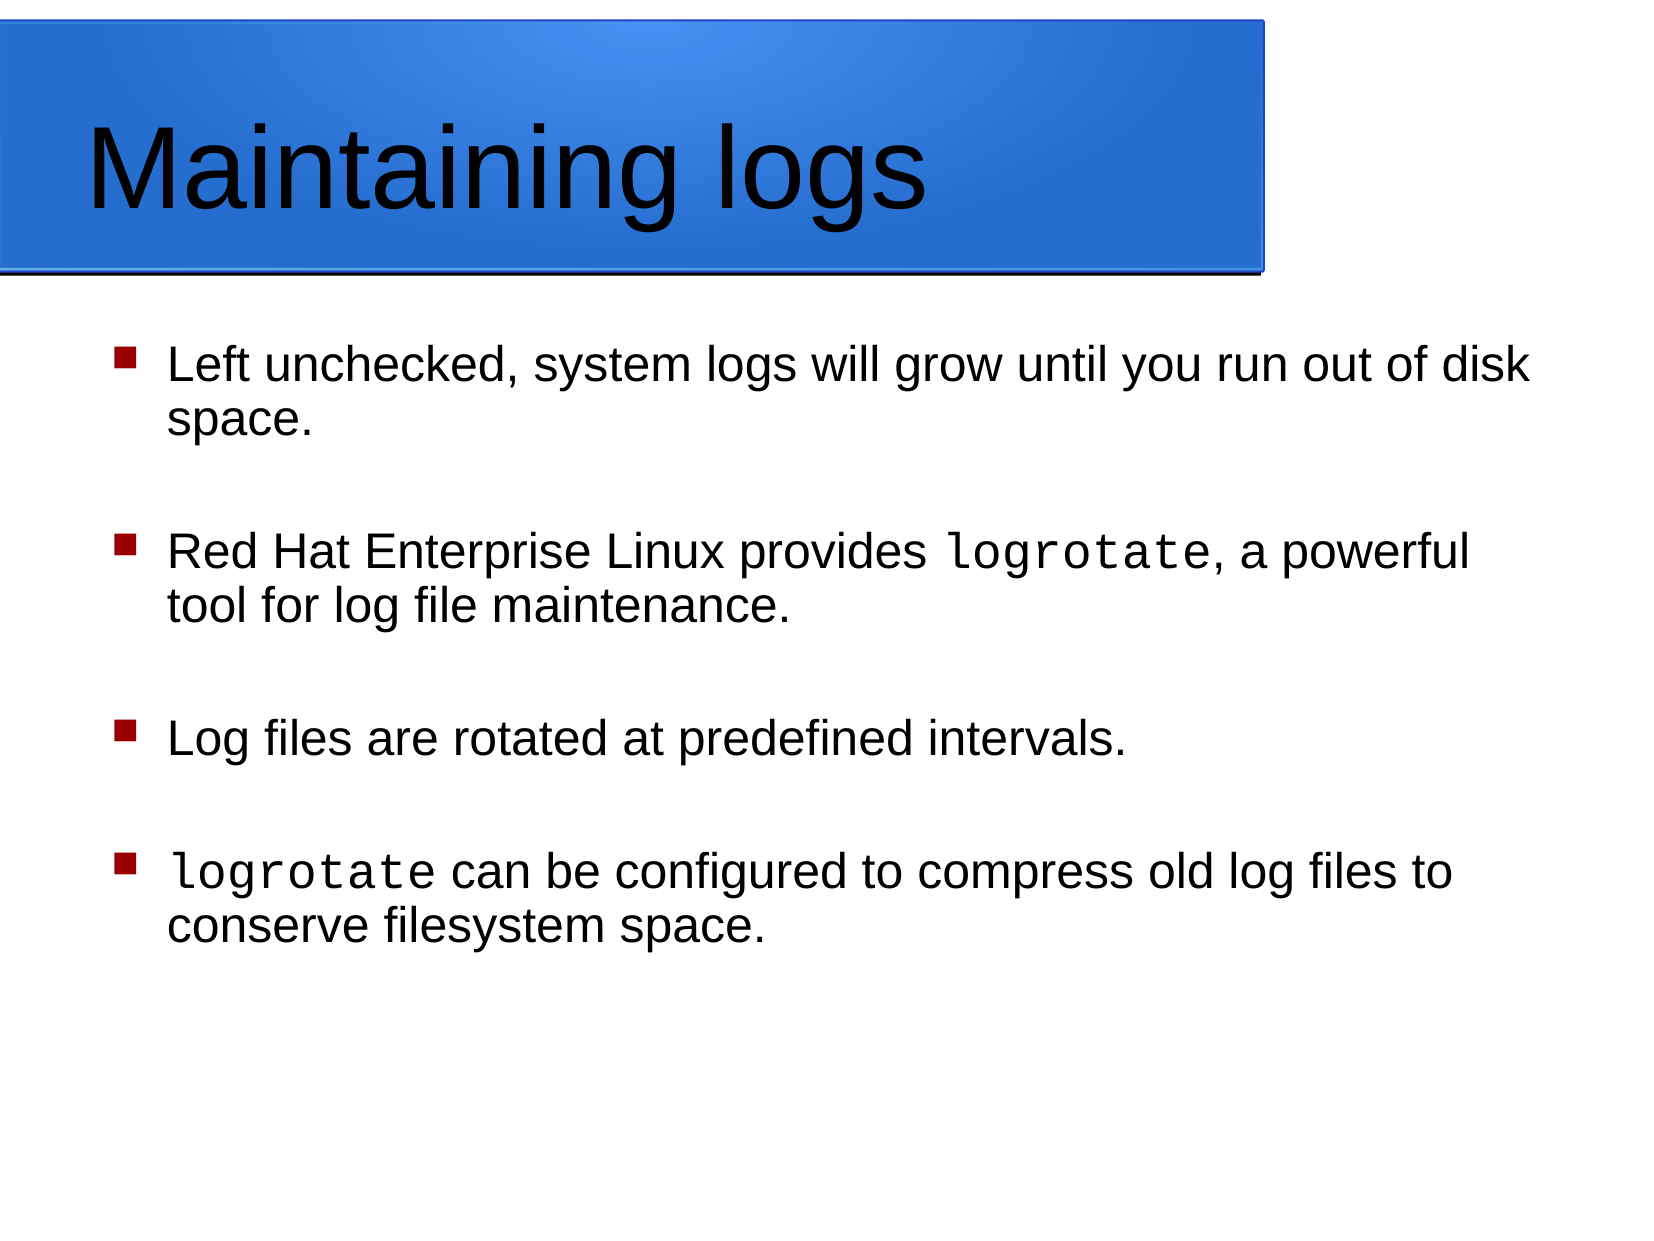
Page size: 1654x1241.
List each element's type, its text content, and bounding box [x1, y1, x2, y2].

title Maintaining logs [70, 33, 1546, 241]
list Left unchecked, system logs will grow until you run out of disk space. Red Hat Enterprise Linux provides logrotate, a powerful tool for log file maintenance. Log files are rotated at predefined intervals. logrotate can be configured to compress old log files to conserve filesystem space. [96, 330, 1571, 1061]
